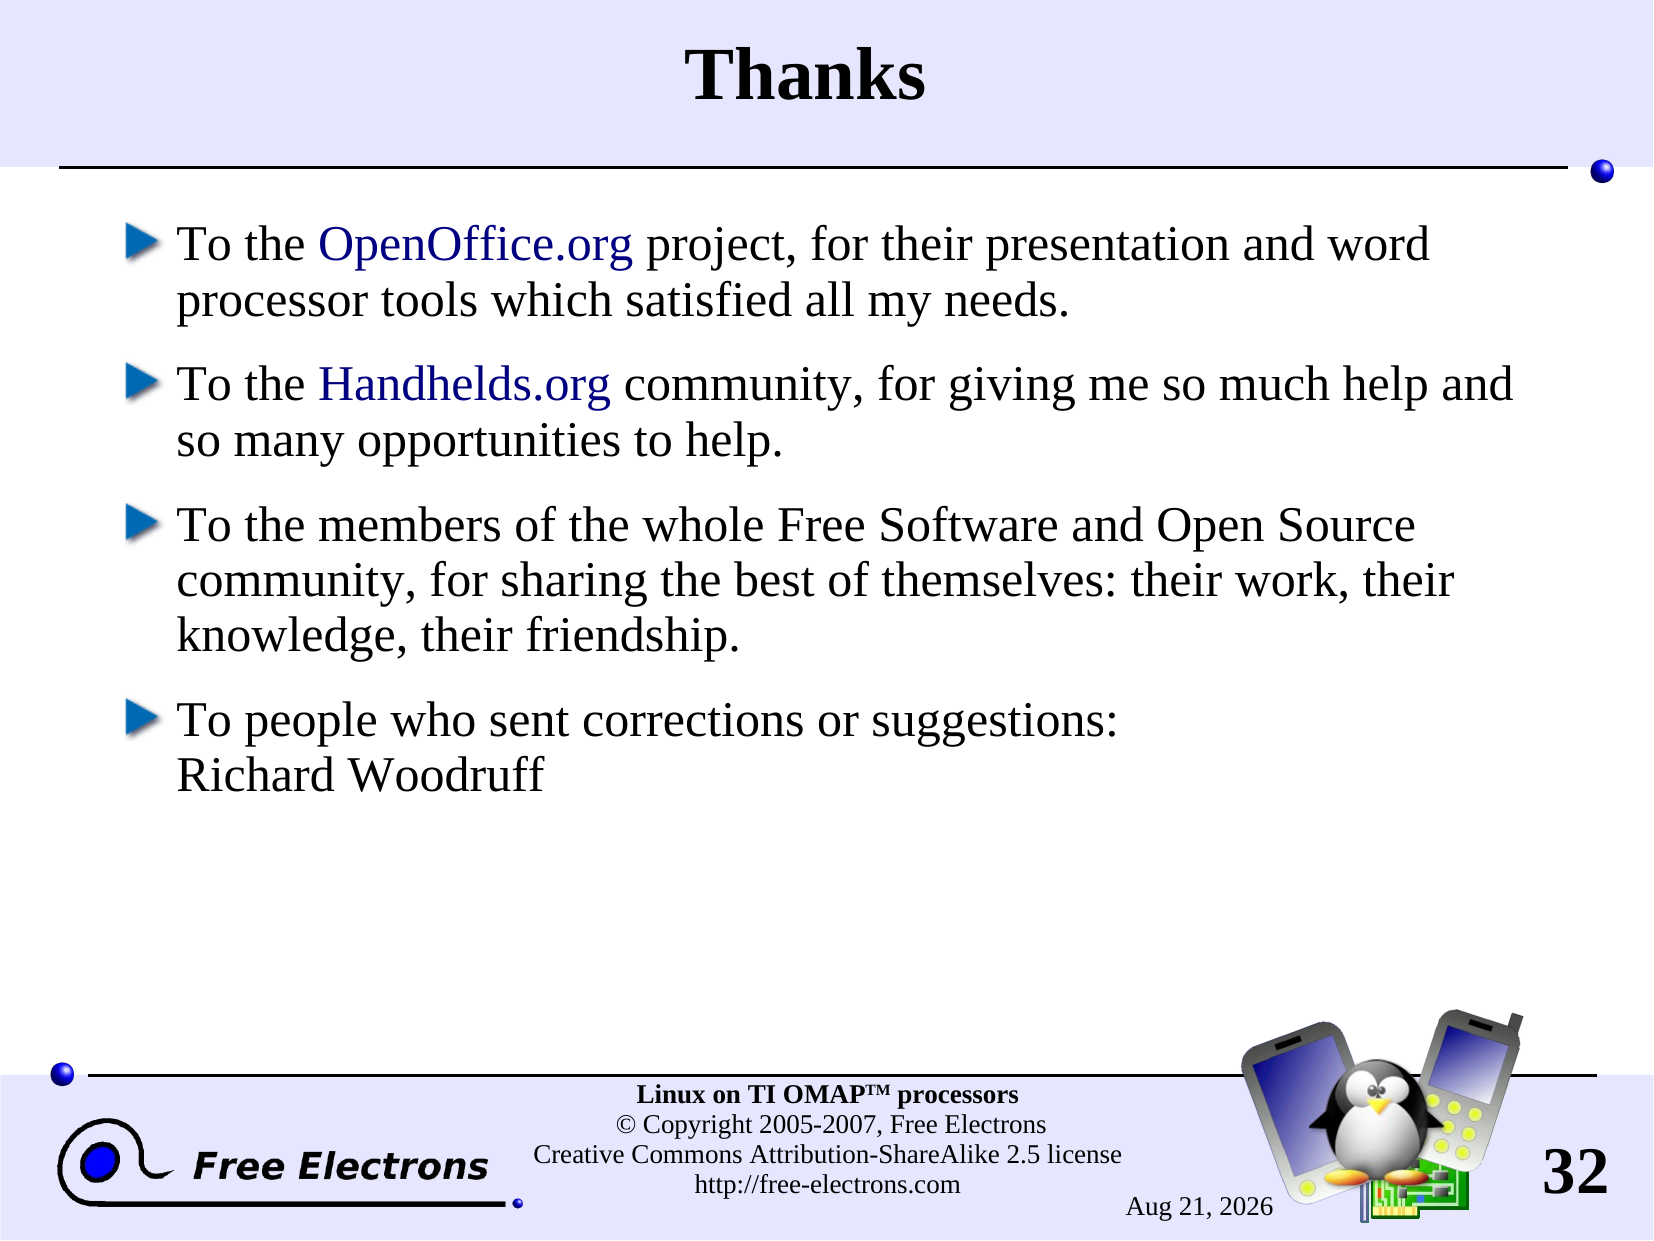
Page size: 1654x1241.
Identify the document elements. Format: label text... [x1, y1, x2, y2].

picture [50, 1107, 527, 1216]
title Thanks [60, 25, 1551, 124]
picture [1231, 1007, 1538, 1241]
list To the OpenOffice.org project, for their presentation and word processor tools which satisfied all my needs. To the Handhelds.org community, for giving me so much help and so many opportunities to help. To the members of the whole Free Software and Open Source community, for sharing the best of themselves: their work, their knowledge, their friendship. To people who sent corrections or suggestions: Richard Woodruff [105, 216, 1518, 1066]
